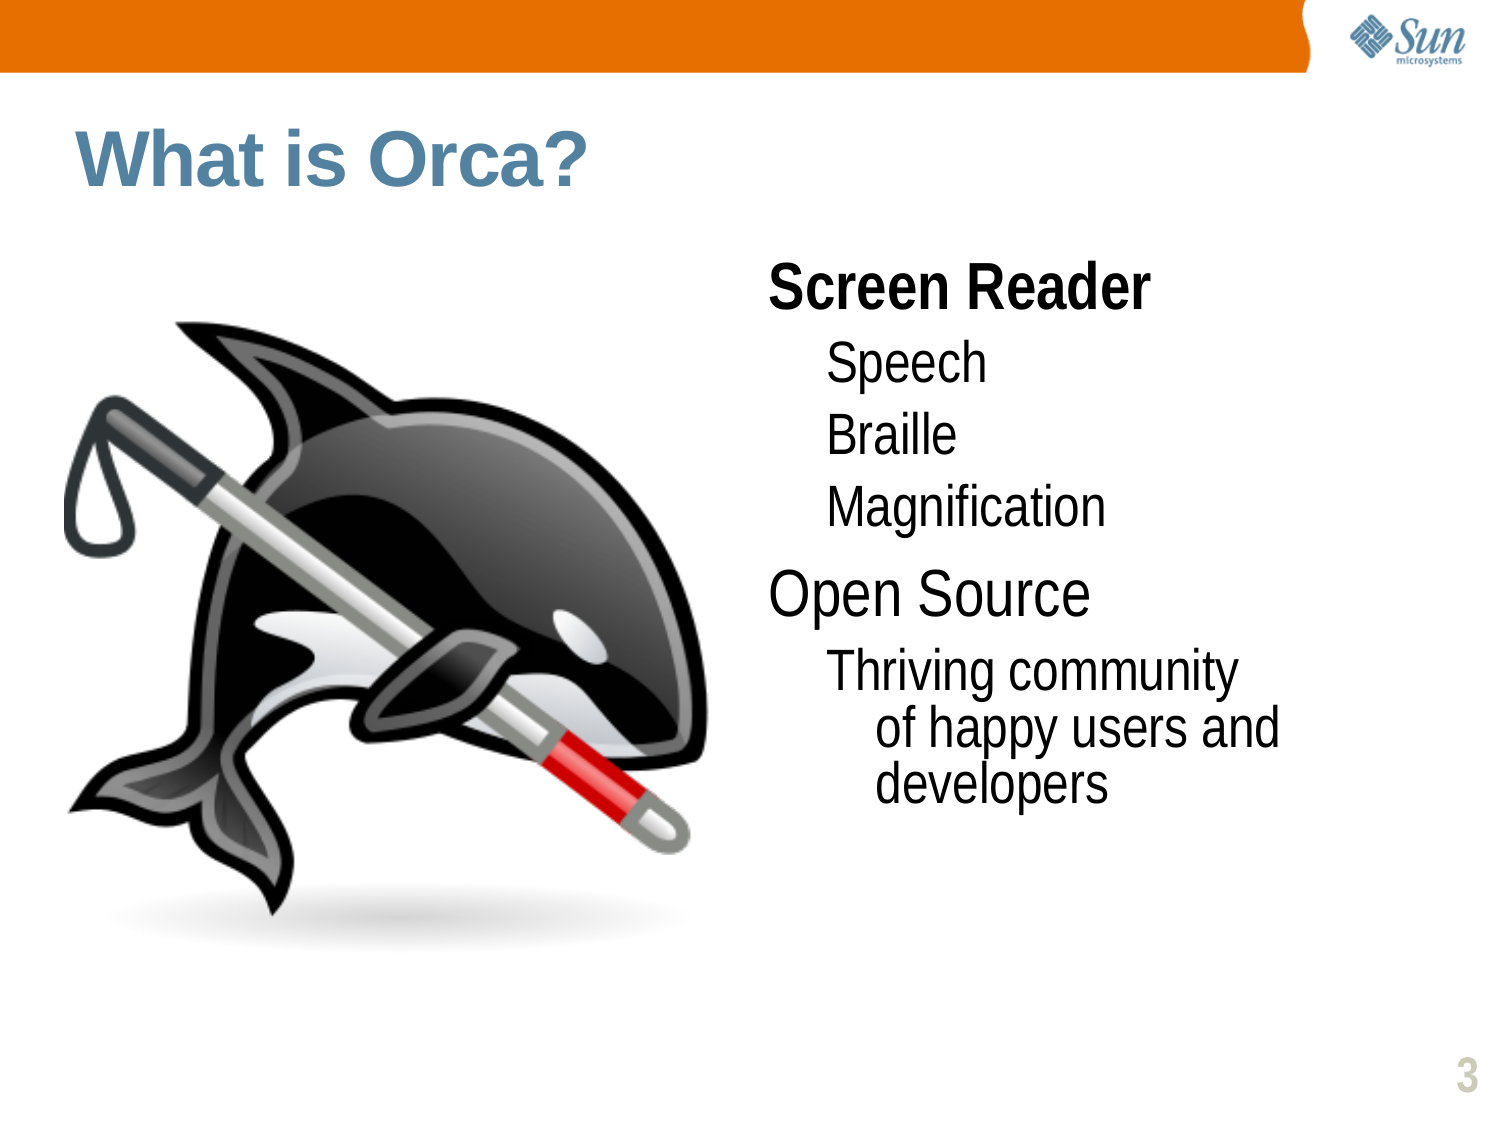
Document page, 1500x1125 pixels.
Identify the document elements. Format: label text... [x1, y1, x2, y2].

list Screen Reader Speech Braille Magnification Open Source Thriving community of happy users and developers [749, 257, 1463, 1017]
picture [0, 0, 1500, 75]
picture [64, 310, 717, 963]
title What is Orca? [75, 122, 1438, 228]
